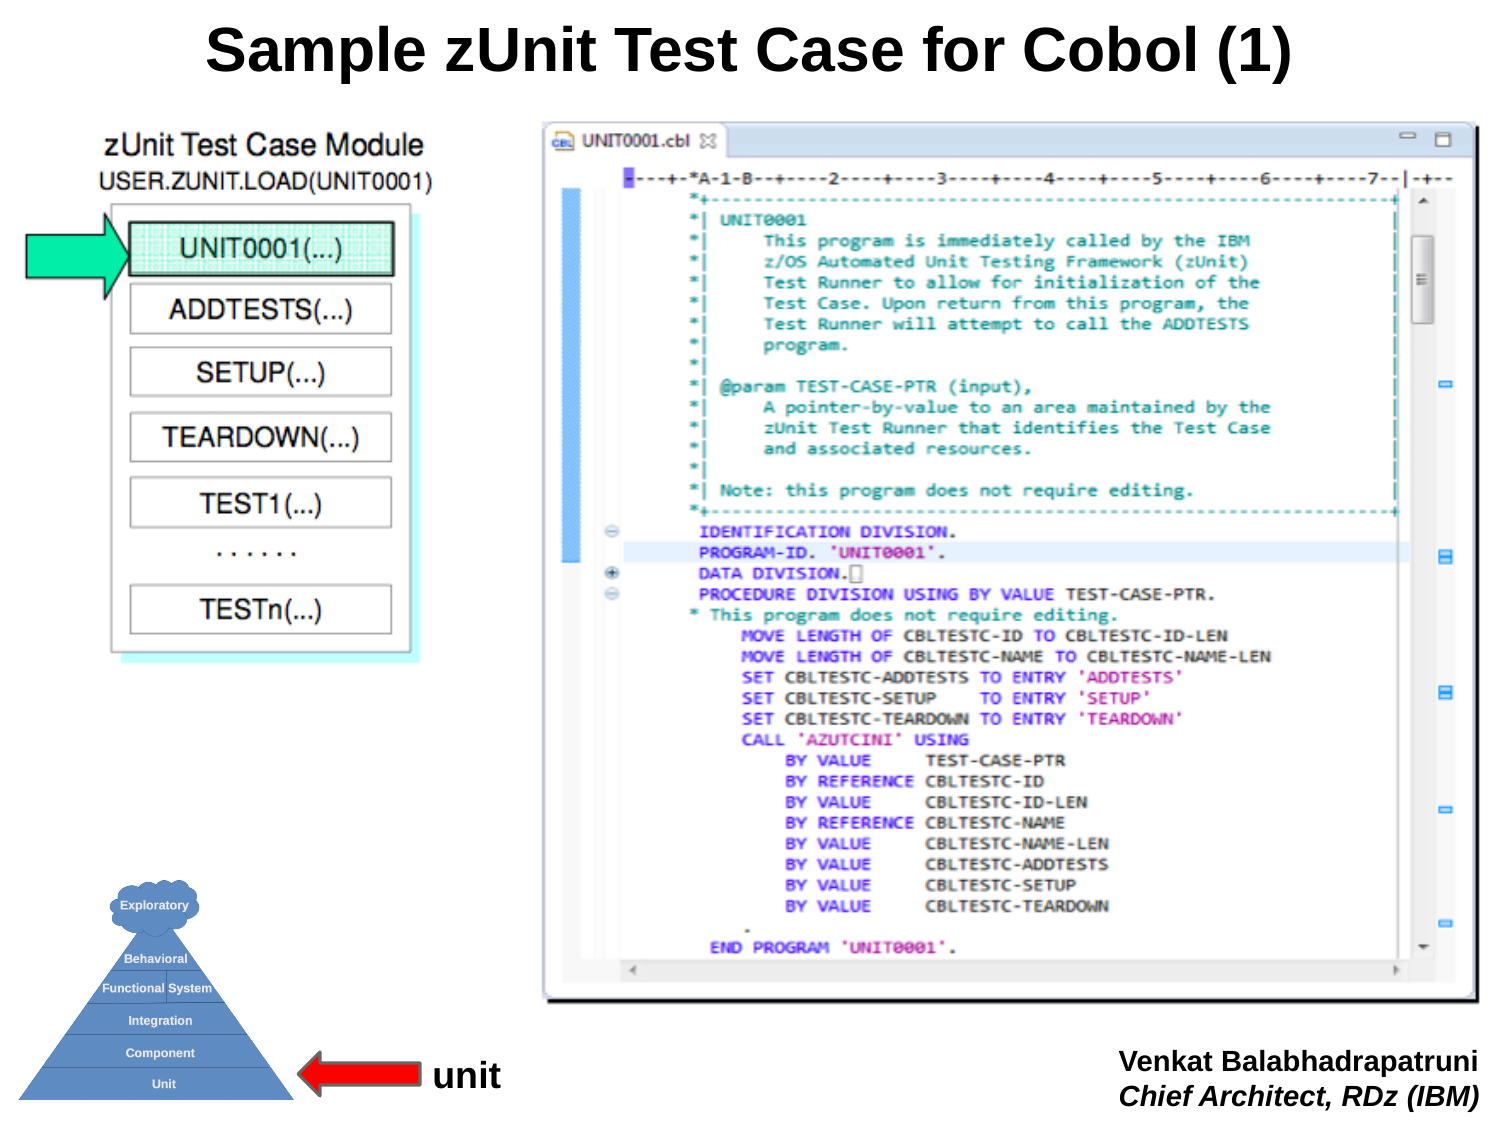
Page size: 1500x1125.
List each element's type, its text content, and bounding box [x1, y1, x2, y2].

text_box Venkat Balabhadrapatruni Chief Architect, RDz (IBM) [1103, 1027, 1500, 1123]
text_box unit [417, 1035, 552, 1103]
text_box [297, 1052, 417, 1096]
picture [9, 115, 1488, 1100]
text_box Sample zUnit Test Case for Cobol (1) [0, 0, 1500, 104]
